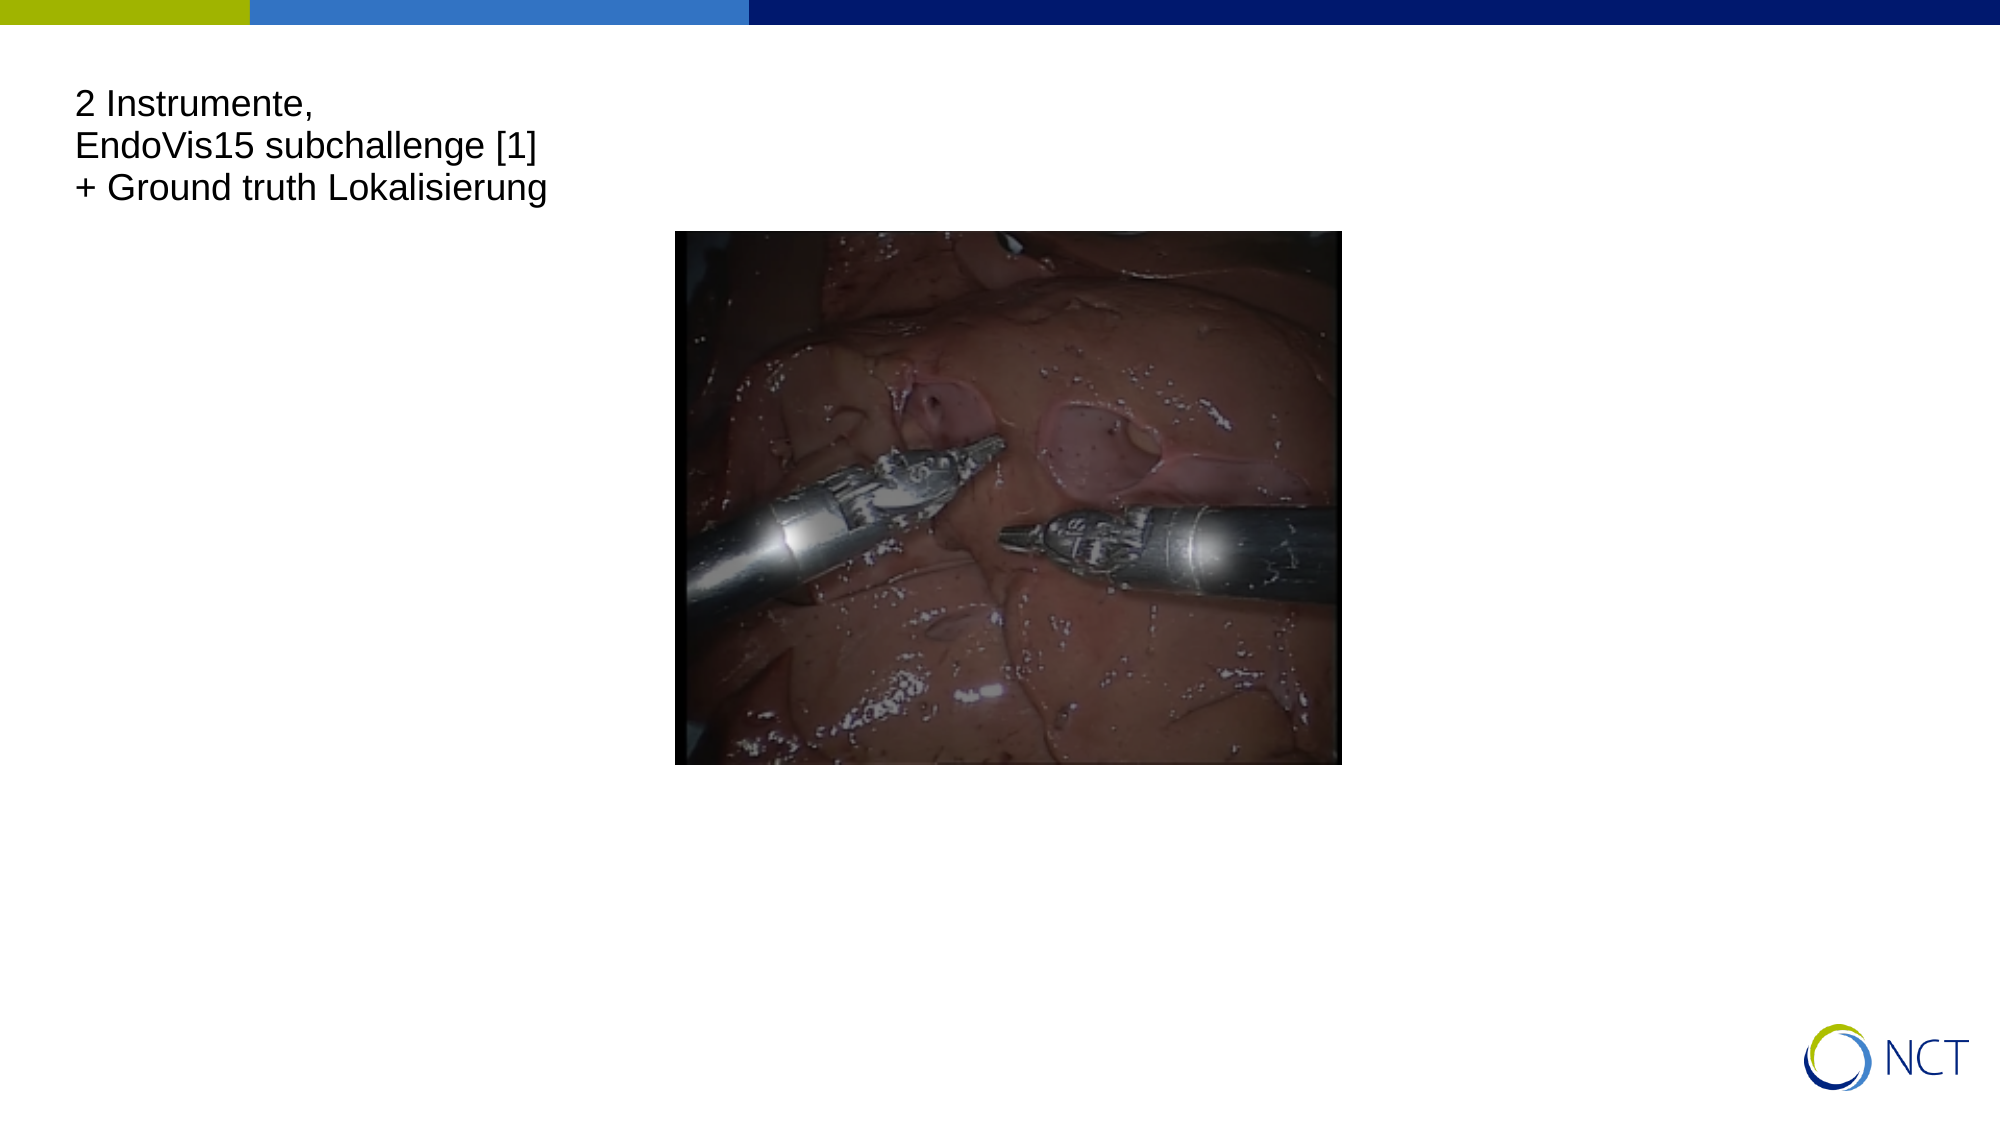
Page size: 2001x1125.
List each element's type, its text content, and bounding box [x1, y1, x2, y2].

text_box 2 Instrumente, EndoVis15 subchallenge [1] + Ground truth Lokalisierung [60, 75, 616, 216]
picture [1804, 1024, 1969, 1091]
picture [675, 231, 1342, 766]
